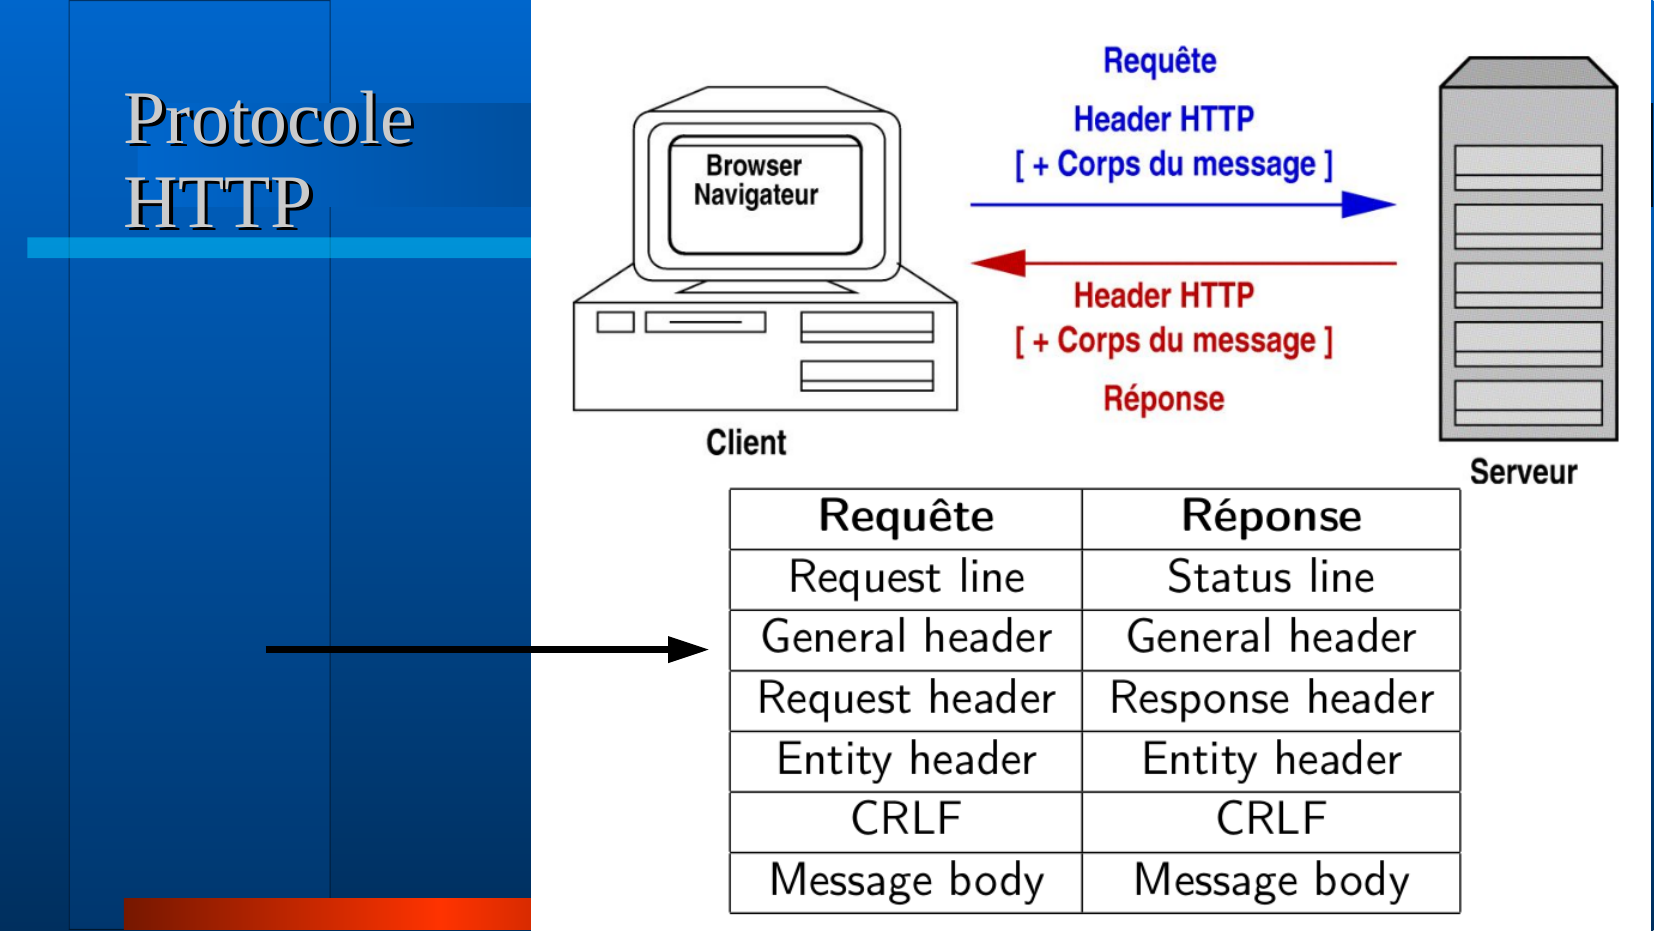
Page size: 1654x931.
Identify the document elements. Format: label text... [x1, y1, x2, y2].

title Protocole HTTP [123, 62, 531, 258]
picture [531, 0, 1651, 931]
